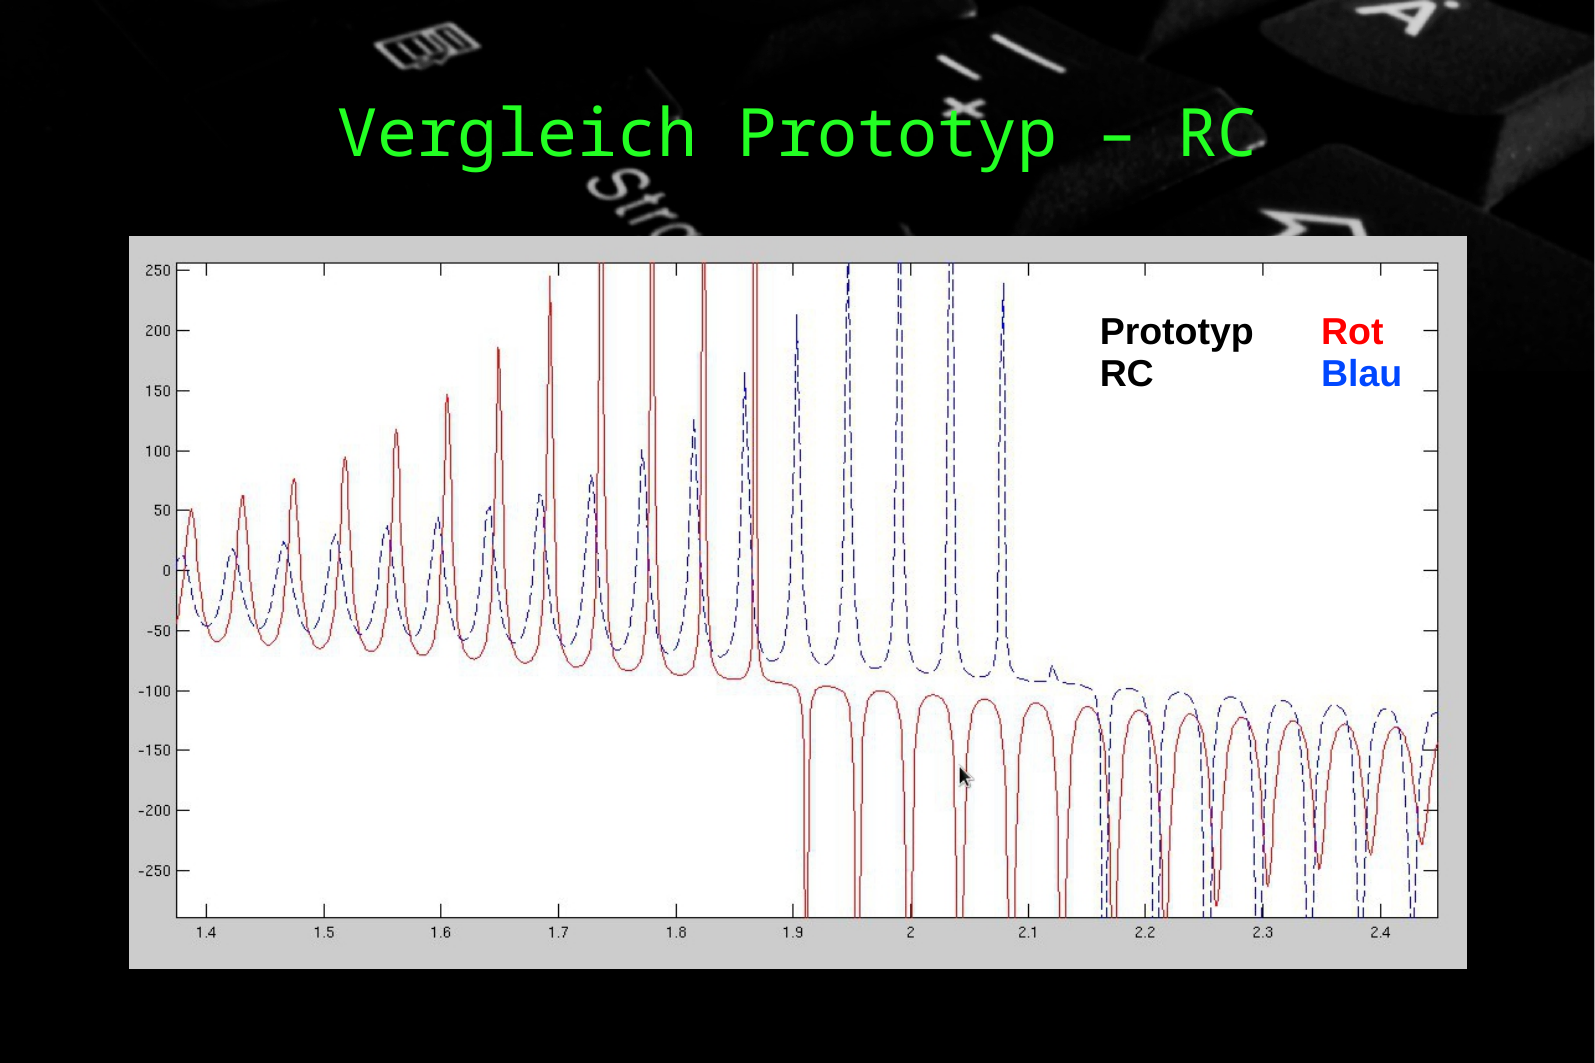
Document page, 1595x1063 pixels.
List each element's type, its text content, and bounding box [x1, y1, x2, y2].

text_box Prototyp Rot RC Blau [1084, 302, 1418, 402]
picture [0, 0, 1595, 1063]
title Vergleich Prototyp – RC [79, 42, 1515, 220]
